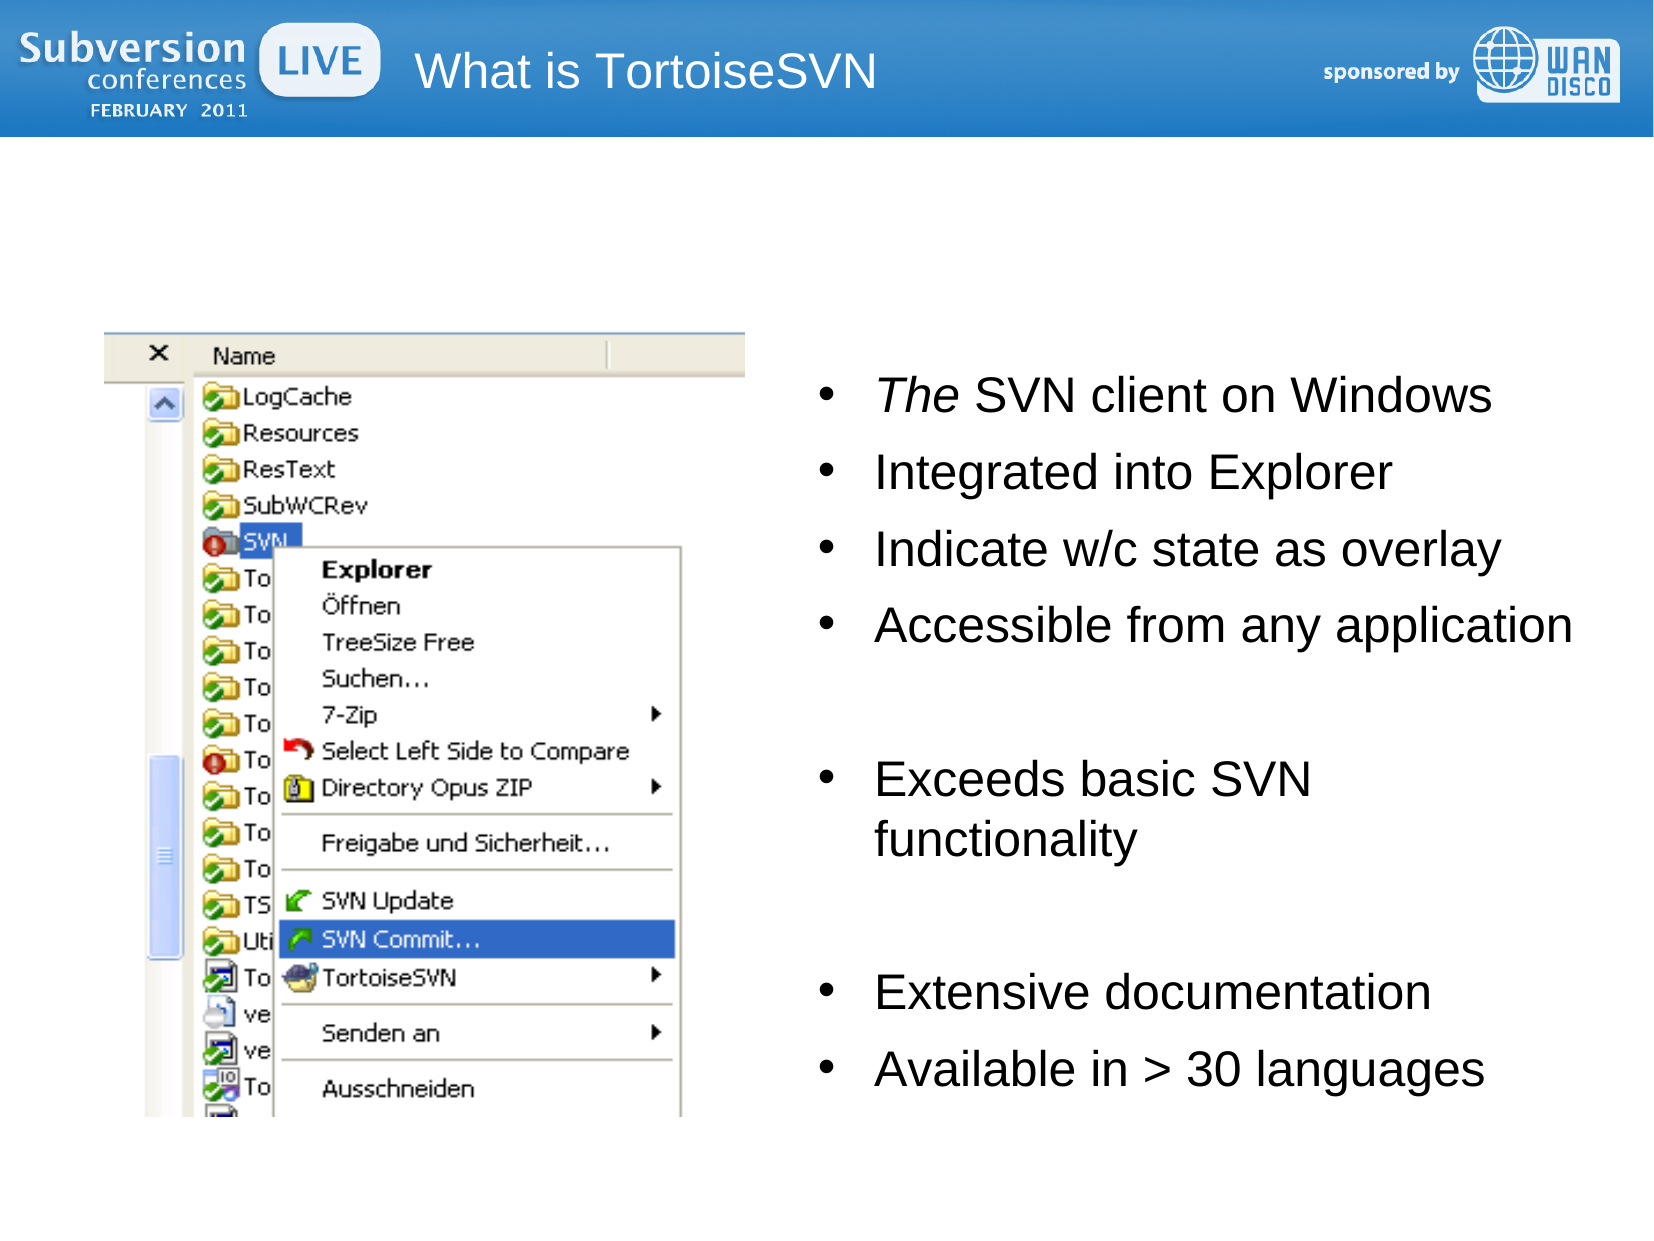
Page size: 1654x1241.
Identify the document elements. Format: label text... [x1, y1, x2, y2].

picture [104, 318, 745, 1117]
picture [1296, 0, 1654, 137]
picture [0, 0, 399, 137]
title What is TortoiseSVN [399, 0, 1296, 146]
list The SVN client on Windows Integrated into Explorer Indicate w/c state as overlay Accessible from any application Exceeds basic SVN functionality Extensive documentation Available in > 30 languages [803, 355, 1595, 1094]
